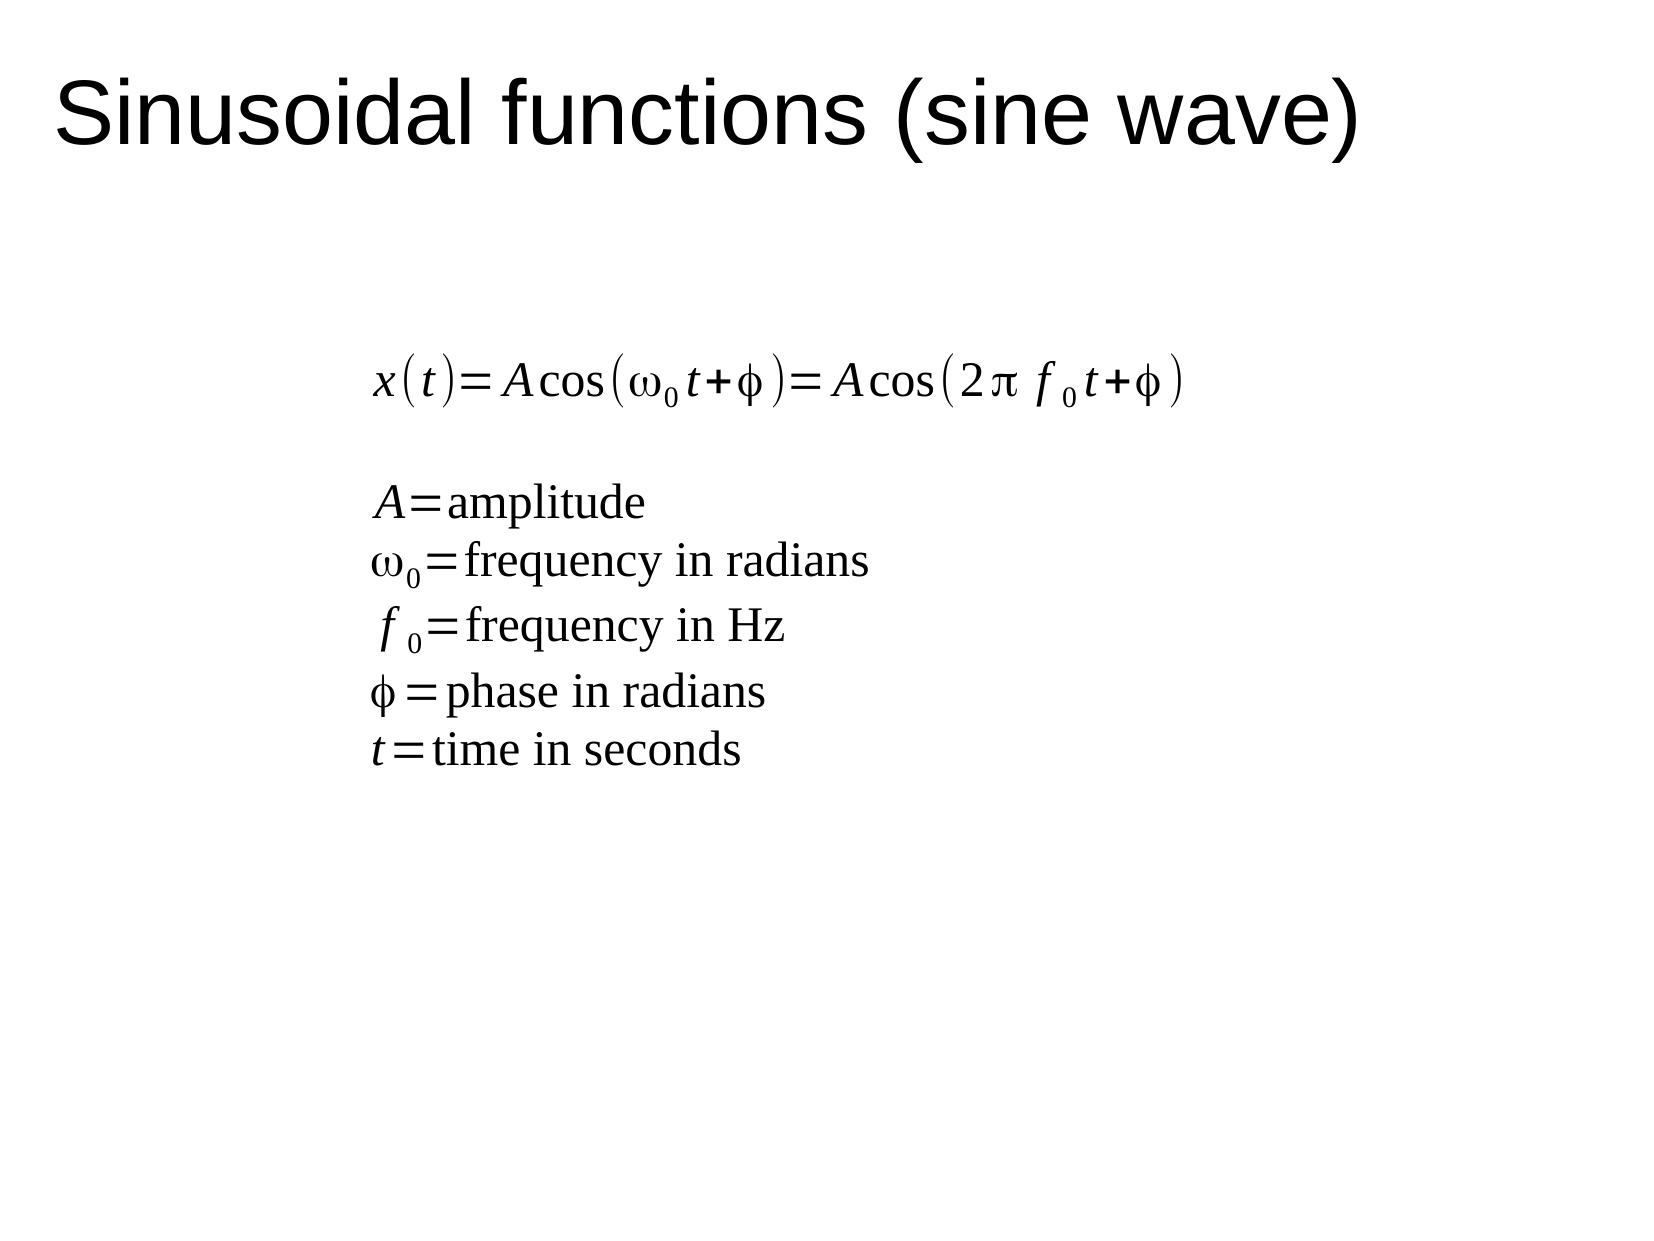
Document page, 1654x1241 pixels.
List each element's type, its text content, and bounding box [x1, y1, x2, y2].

chart [1041, 103, 1160, 163]
title Sinusoidal functions (sine wave) [53, 18, 1403, 207]
chart [363, 349, 1192, 835]
